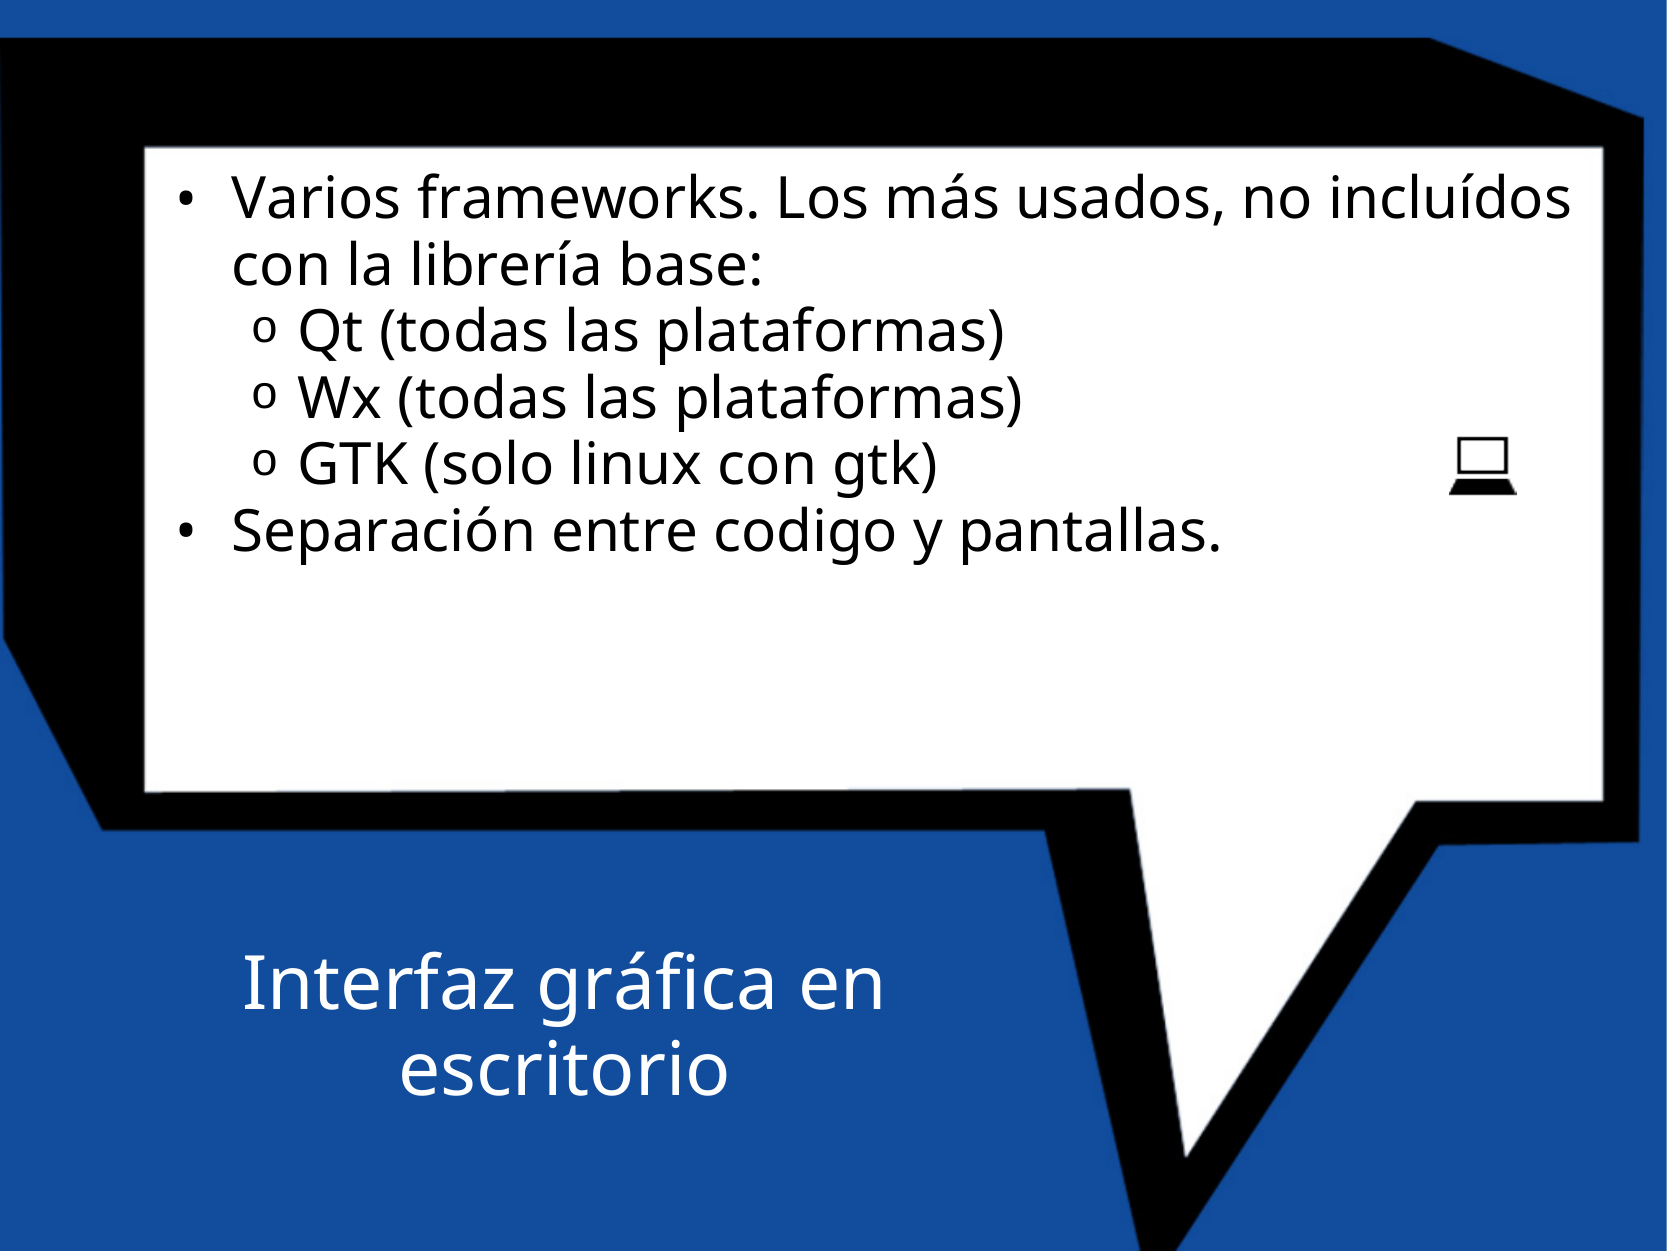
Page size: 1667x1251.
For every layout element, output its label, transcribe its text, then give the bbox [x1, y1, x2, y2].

subtitle Varios frameworks. Los más usados, no incluídos con la librería base: Qt (todas las plataformas) Wx (todas las plataformas) GTK (solo linux con gtk) Separación entre codigo y pantallas. [156, 165, 1573, 765]
title Interfaz gráfica en escritorio [90, 834, 1040, 1220]
picture [0, 0, 1667, 1251]
